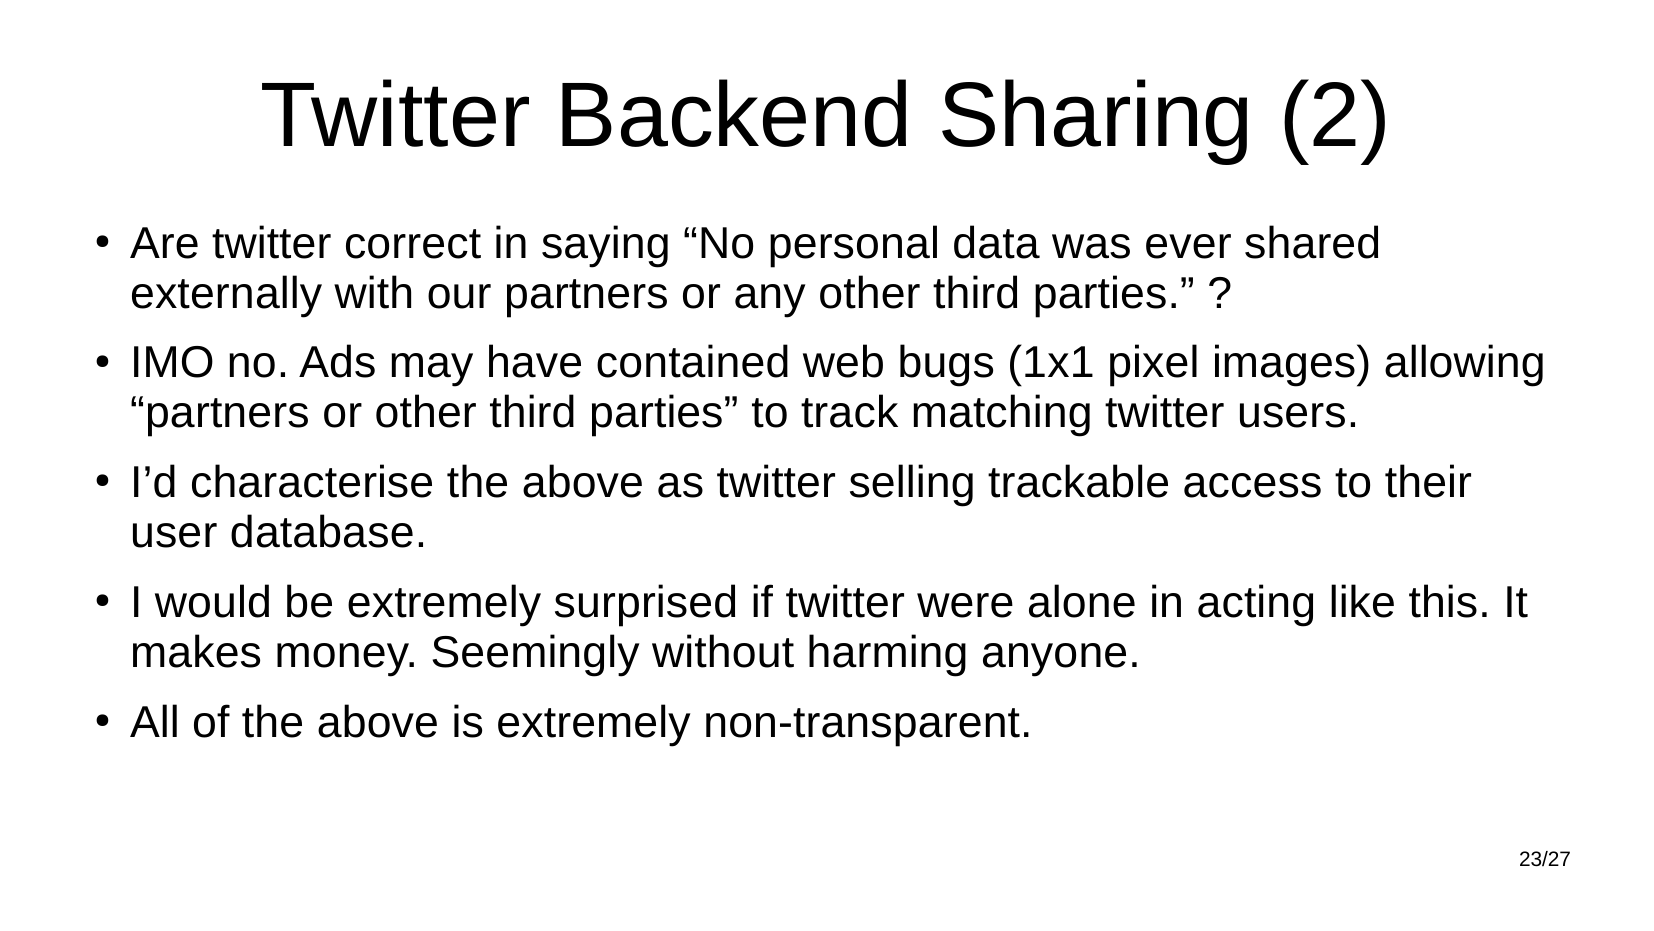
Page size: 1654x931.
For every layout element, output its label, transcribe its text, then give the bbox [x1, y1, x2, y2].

list Are twitter correct in saying “No personal data was ever shared externally with our partners or any other third parties.” ? IMO no. Ads may have contained web bugs (1x1 pixel images) allowing “partners or other third parties” to track matching twitter users. I’d characterise the above as twitter selling trackable access to their user database. I would be extremely surprised if twitter were alone in acting like this. It makes money. Seemingly without harming anyone. All of the above is extremely non-transparent. [82, 217, 1571, 758]
title Twitter Backend Sharing (2) [82, 37, 1571, 193]
